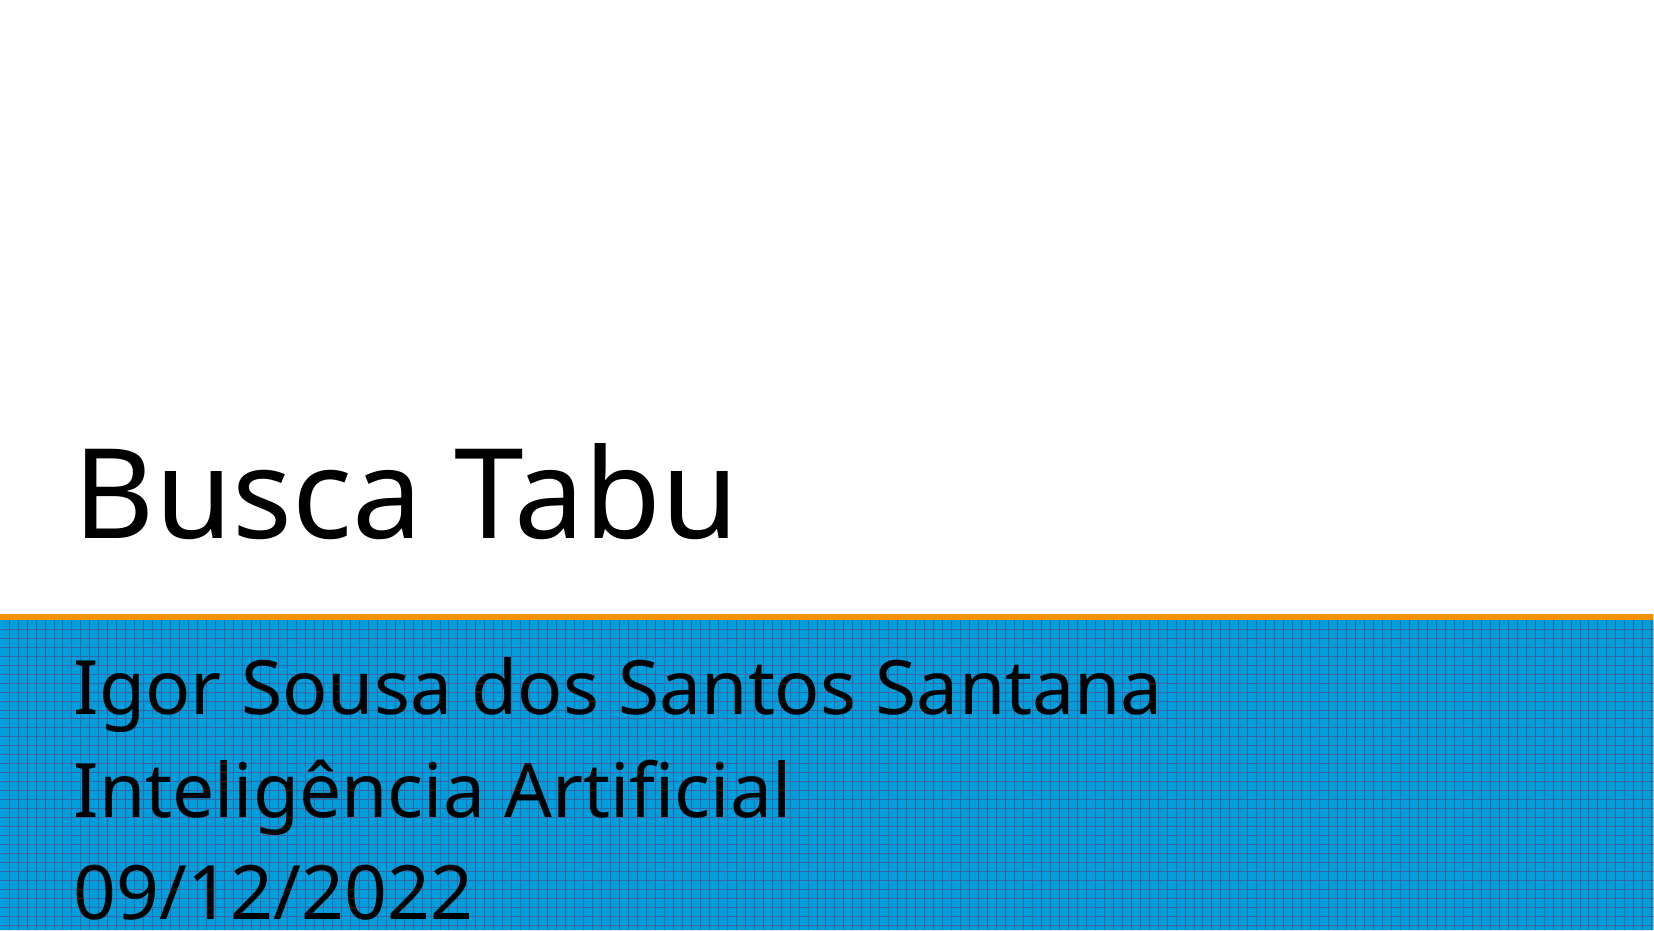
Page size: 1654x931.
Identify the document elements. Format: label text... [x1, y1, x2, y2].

subtitle Igor Sousa dos Santos Santana Inteligência Artificial 09/12/2022 [73, 634, 1551, 897]
title Busca Tabu [73, 44, 1551, 576]
